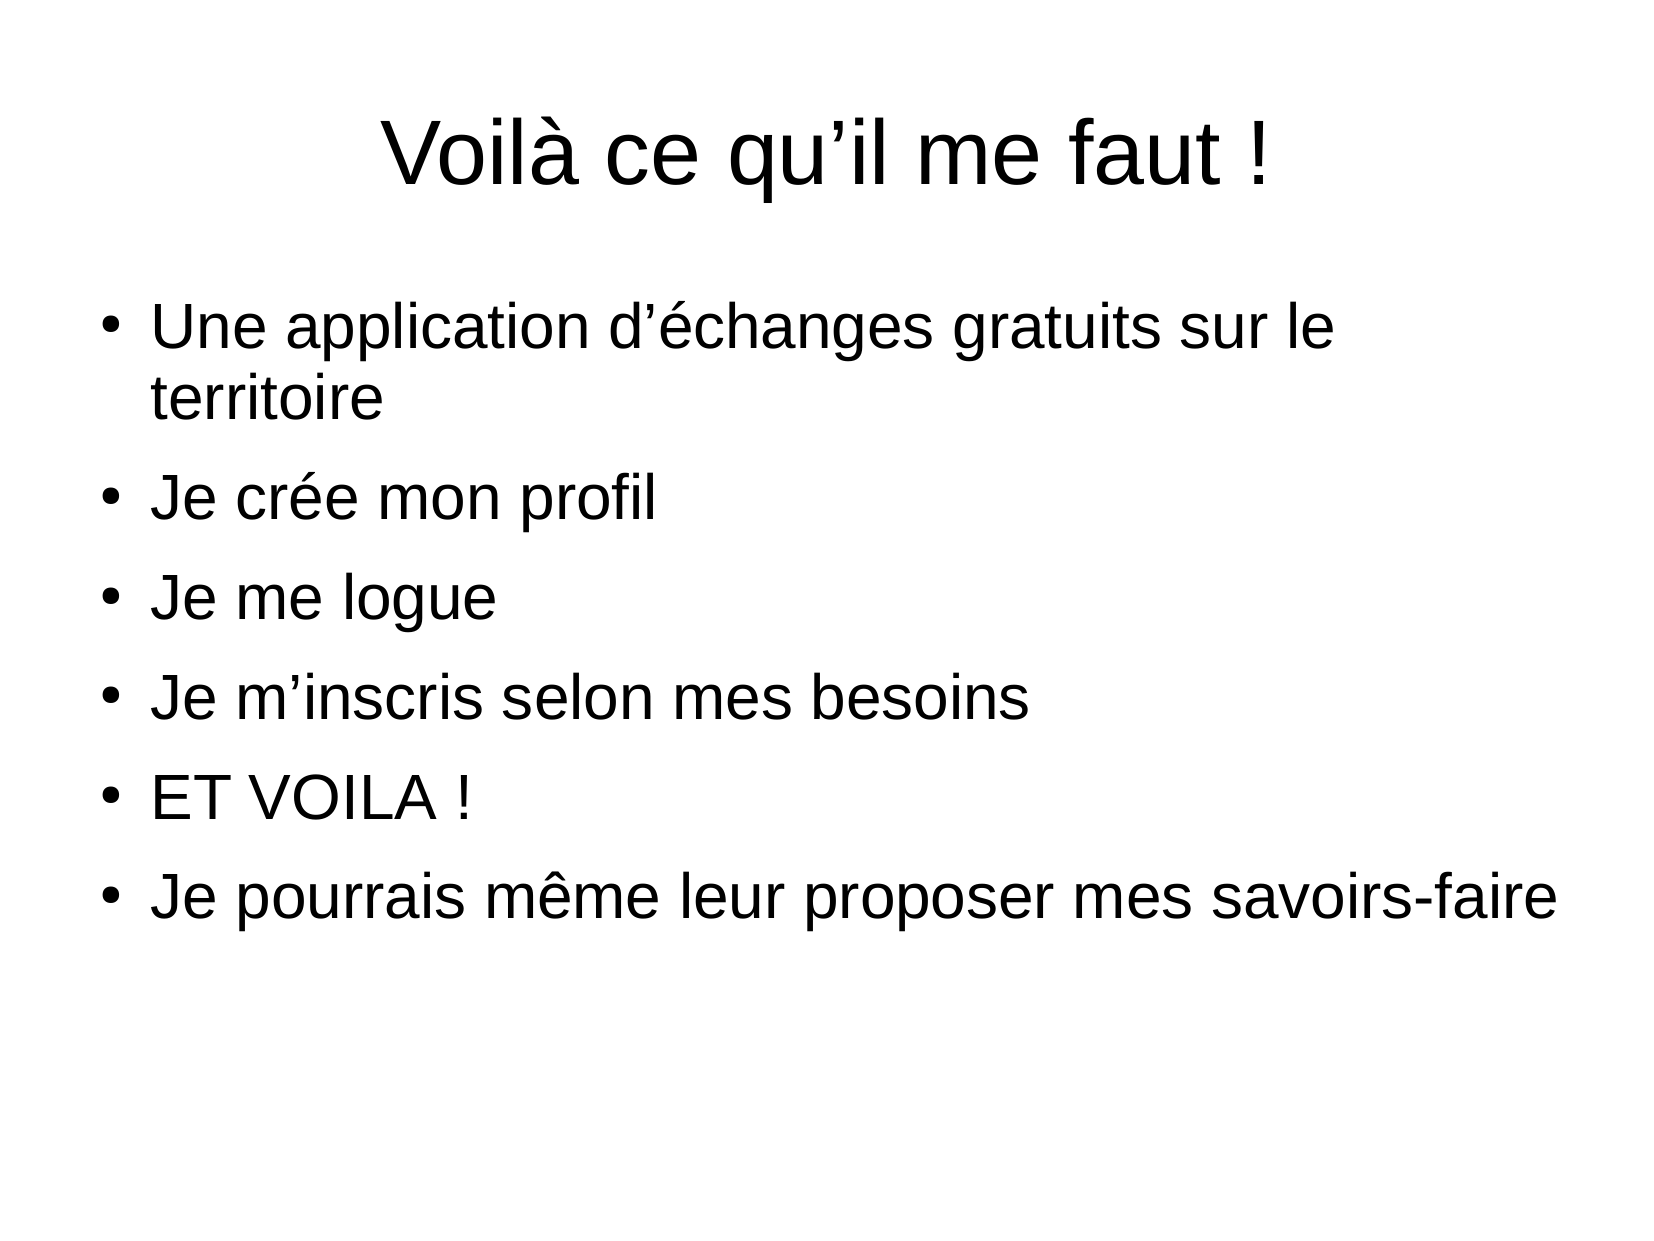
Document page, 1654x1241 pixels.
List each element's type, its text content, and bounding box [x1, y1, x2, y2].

list Une application d’échanges gratuits sur le territoire Je crée mon profil Je me logue Je m’inscris selon mes besoins ET VOILA ! Je pourrais même leur proposer mes savoirs-faire [82, 290, 1571, 1010]
title Voilà ce qu’il me faut ! [82, 49, 1571, 257]
